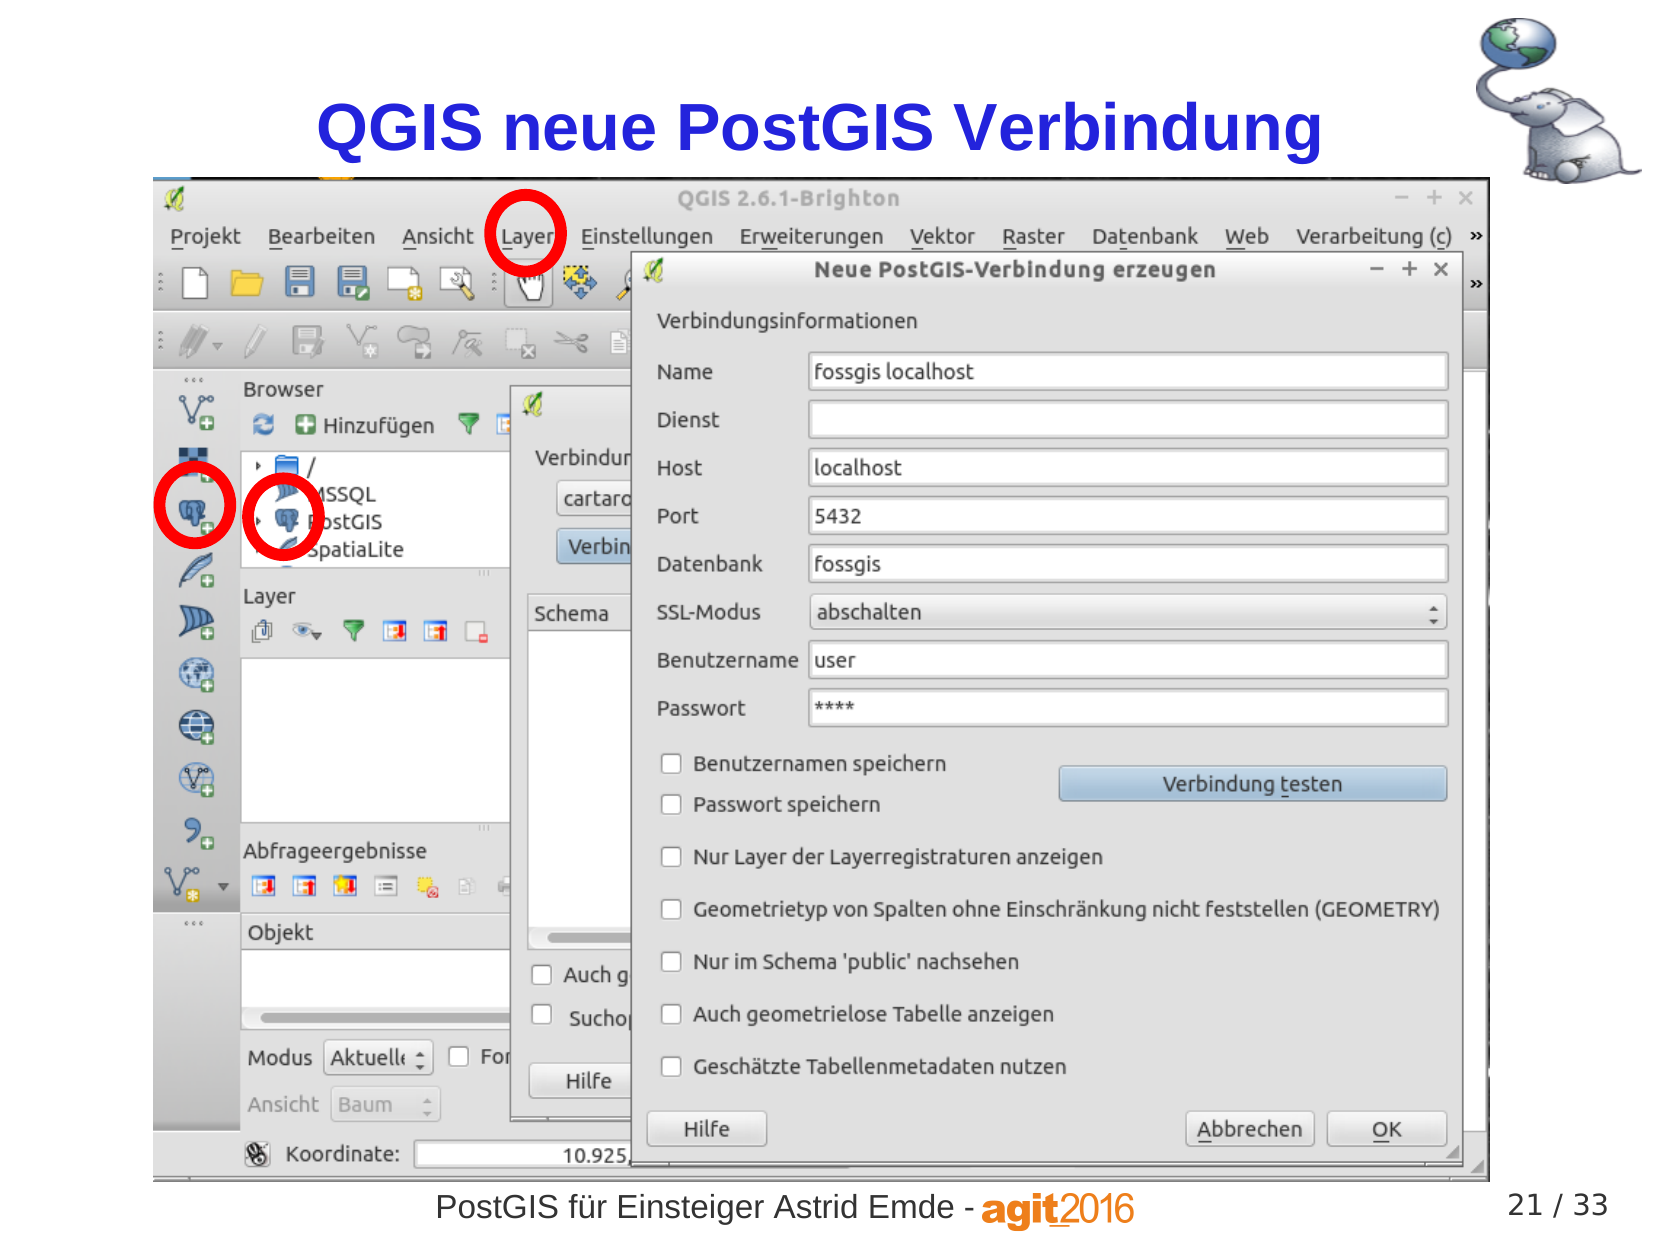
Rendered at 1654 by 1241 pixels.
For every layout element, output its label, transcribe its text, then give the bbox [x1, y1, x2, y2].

picture [166, 473, 224, 537]
picture [1476, 18, 1642, 184]
title QGIS neue PostGIS Verbindung [76, 53, 1565, 201]
picture [981, 1192, 1135, 1232]
picture [153, 177, 1490, 1182]
